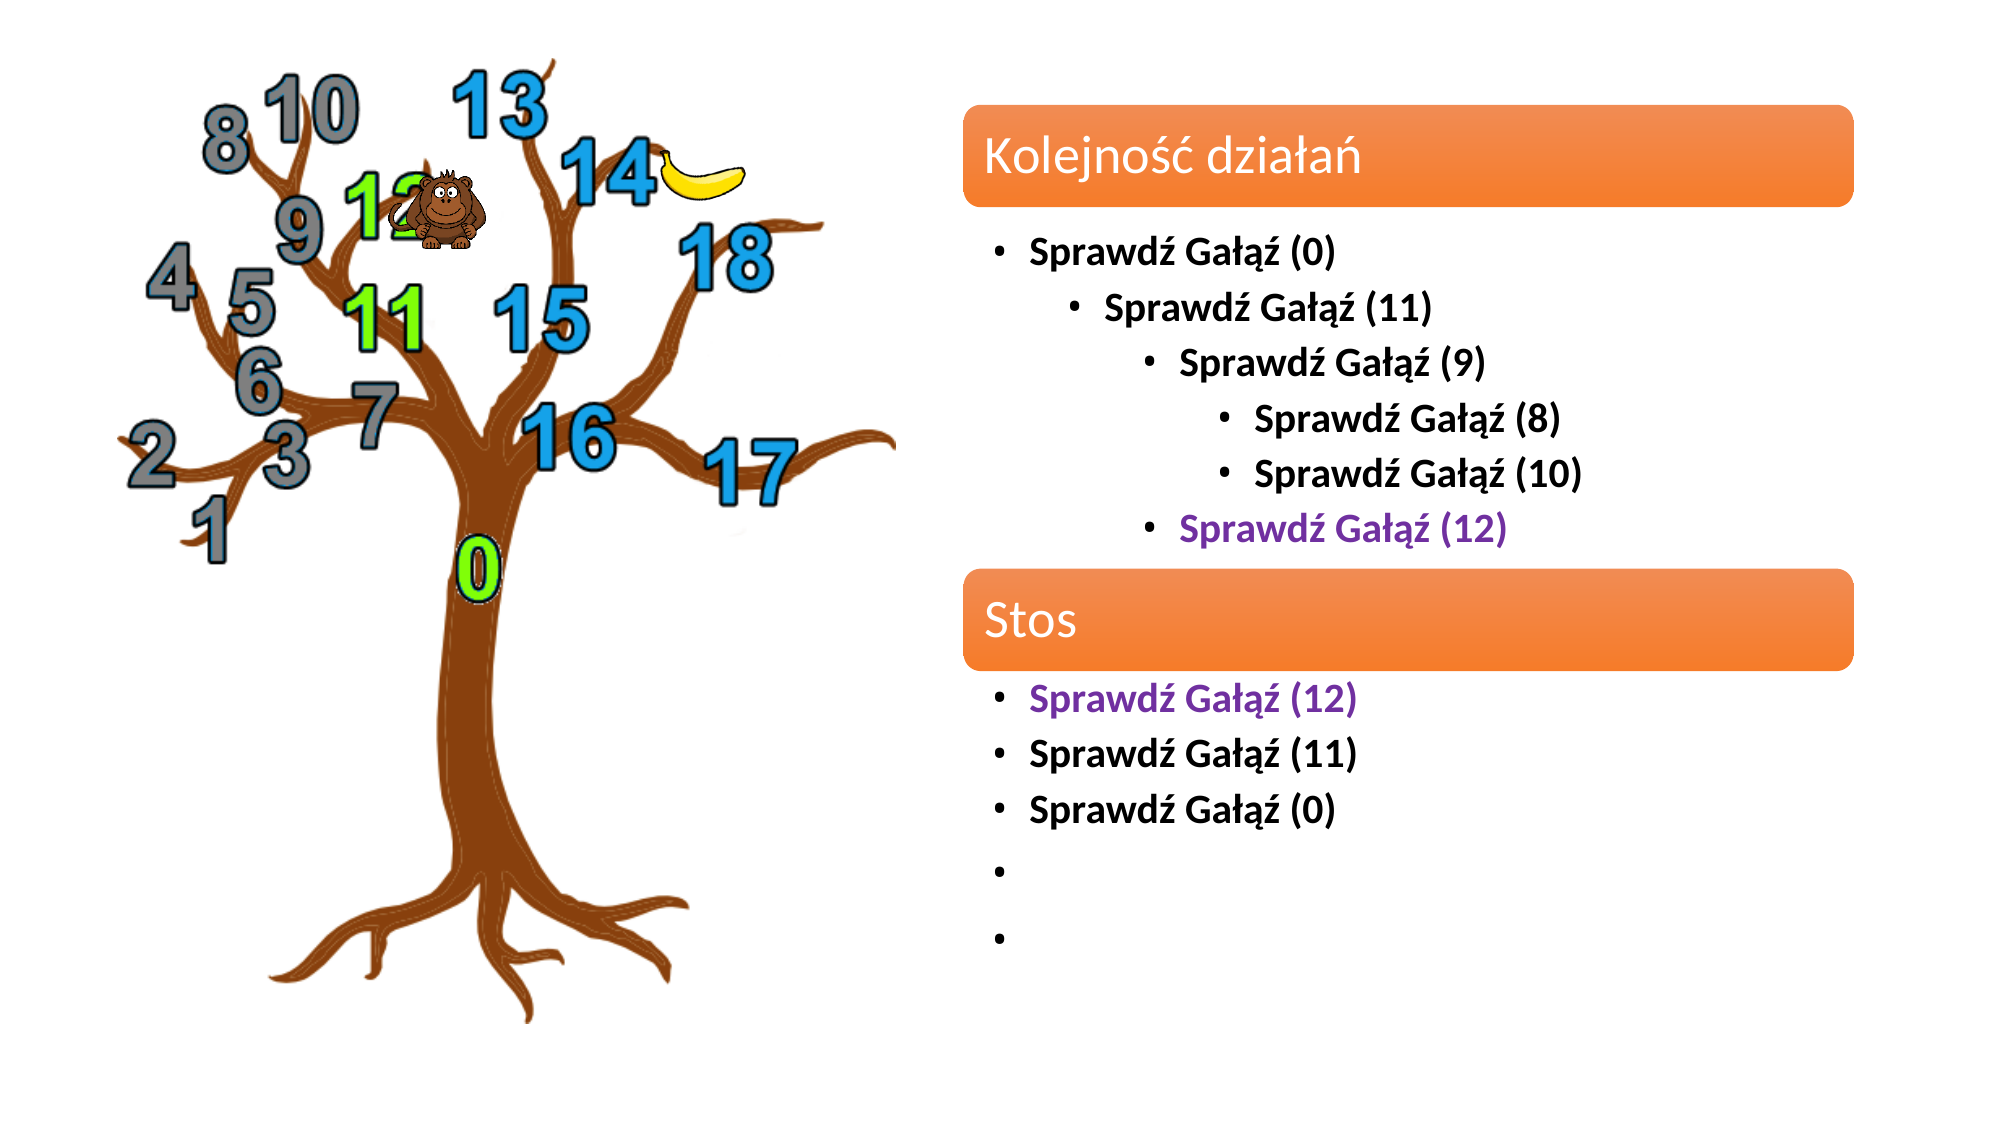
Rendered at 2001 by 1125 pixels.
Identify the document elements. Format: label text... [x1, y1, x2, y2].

text_box Stos [963, 568, 1854, 671]
picture [117, 58, 896, 1024]
text_box Kolejność działań [963, 104, 1854, 208]
text_box Sprawdź Gałąź (0) Sprawdź Gałąź (11) Sprawdź Gałąź (9) Sprawdź Gałąź (8) Sprawdź Gałąź (10) Sprawdź Gałąź (12) [963, 224, 1854, 569]
text_box Sprawdź Gałąź (12) Sprawdź Gałąź (11) Sprawdź Gałąź (0) [963, 671, 1854, 954]
